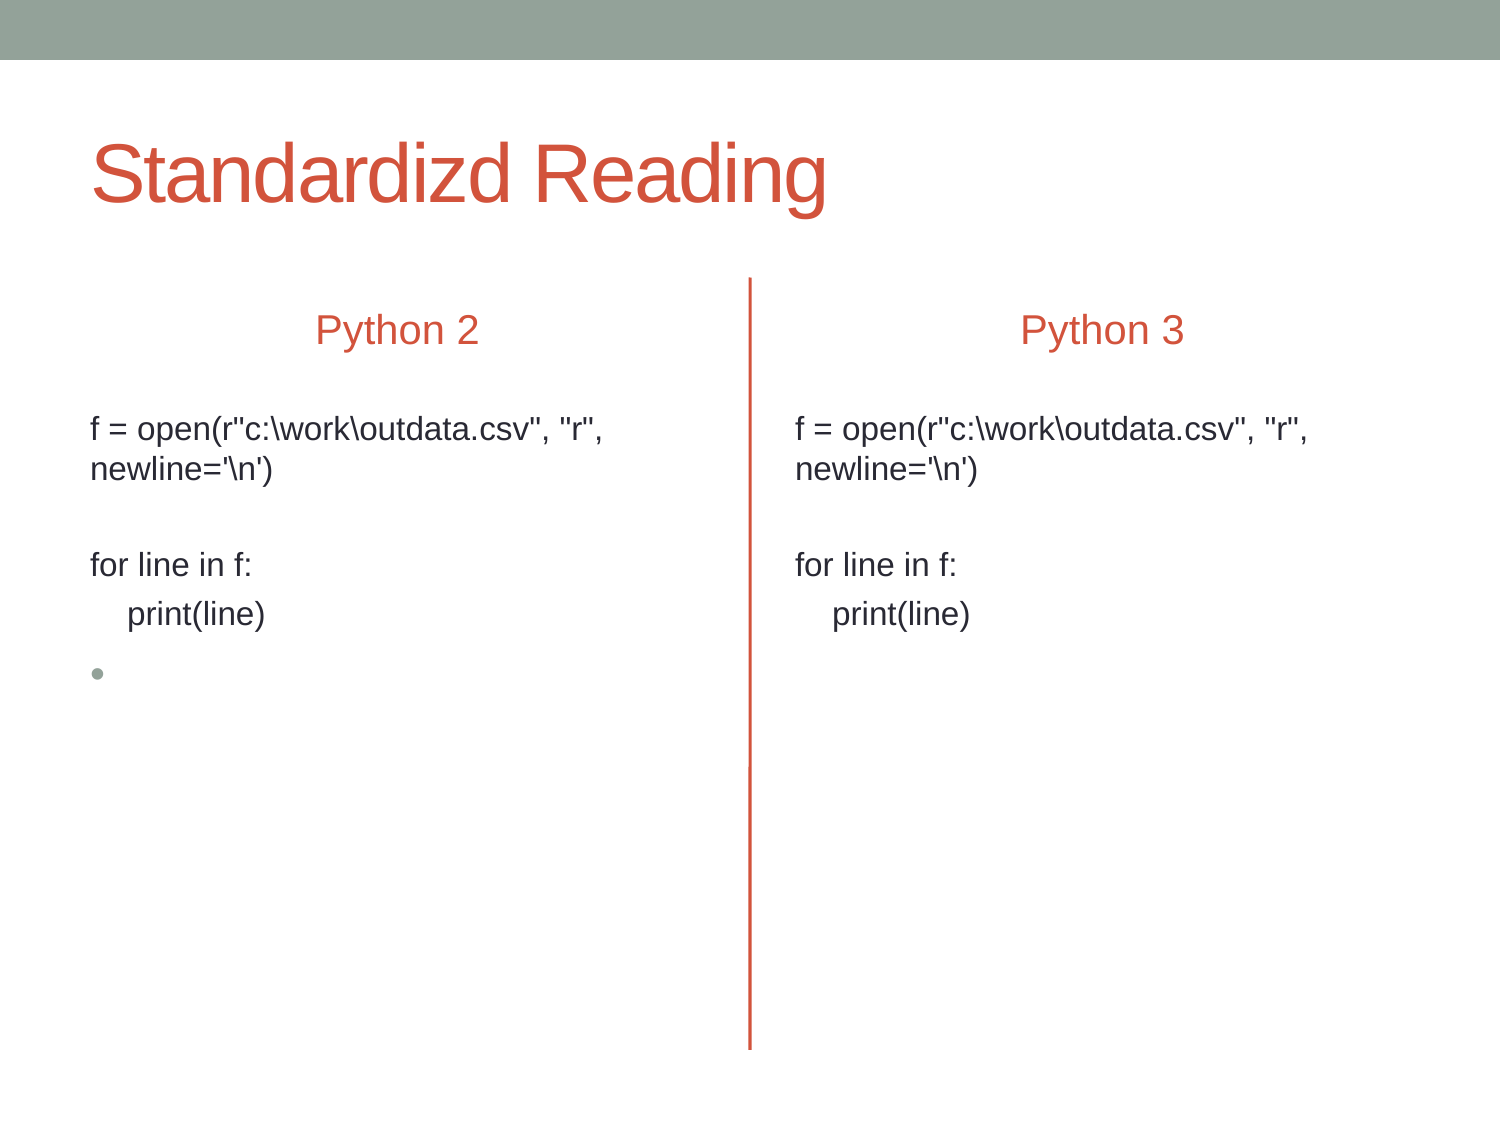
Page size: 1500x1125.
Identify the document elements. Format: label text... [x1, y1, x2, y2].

title Standardizd Reading [75, 87, 1426, 251]
list f = open(r"c:\work\outdata.csv", "r", newline='\n') for line in f: print(line) [780, 399, 1426, 1049]
list Python 3 [780, 275, 1426, 380]
list Python 2 [75, 275, 721, 380]
list f = open(r"c:\work\outdata.csv", "r", newline='\n') for line in f: print(line) [75, 399, 721, 1049]
